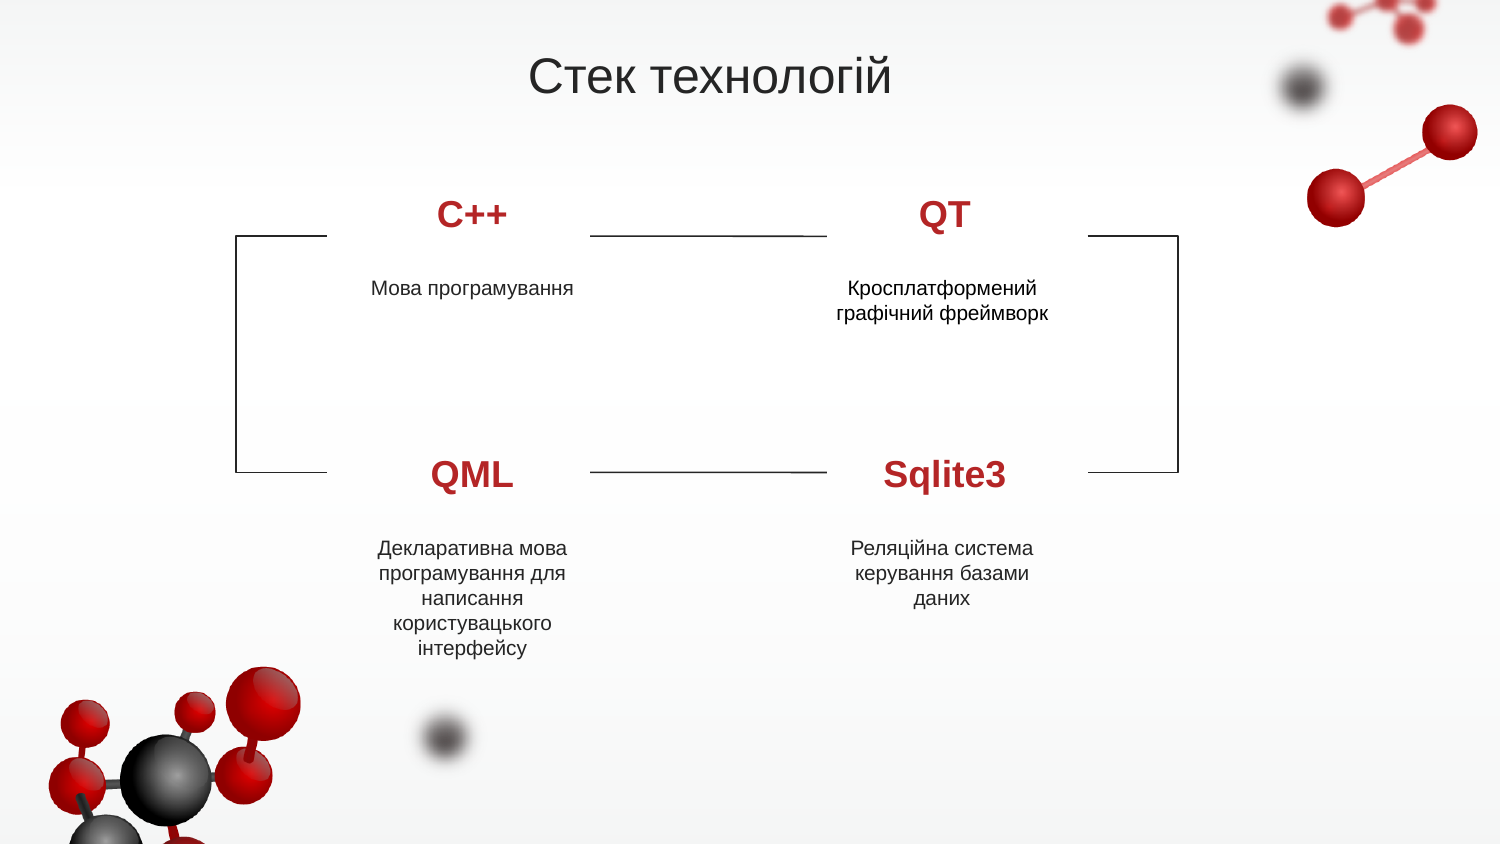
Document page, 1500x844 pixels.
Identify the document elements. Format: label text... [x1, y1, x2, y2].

picture [0, 0, 1500, 844]
title QML [354, 425, 591, 520]
title Sqlite3 [826, 425, 1063, 520]
subtitle Декларативна мова програмування для написання користувацького інтерфейсу [354, 520, 591, 709]
title Стек технологій [357, 45, 1063, 119]
subtitle Кросплатформений графічний фреймворк [821, 259, 1063, 354]
subtitle Реляційна система керування базами даних [821, 519, 1063, 709]
subtitle Мова програмування [354, 260, 591, 354]
title QT [826, 165, 1063, 259]
title С++ [354, 165, 591, 260]
